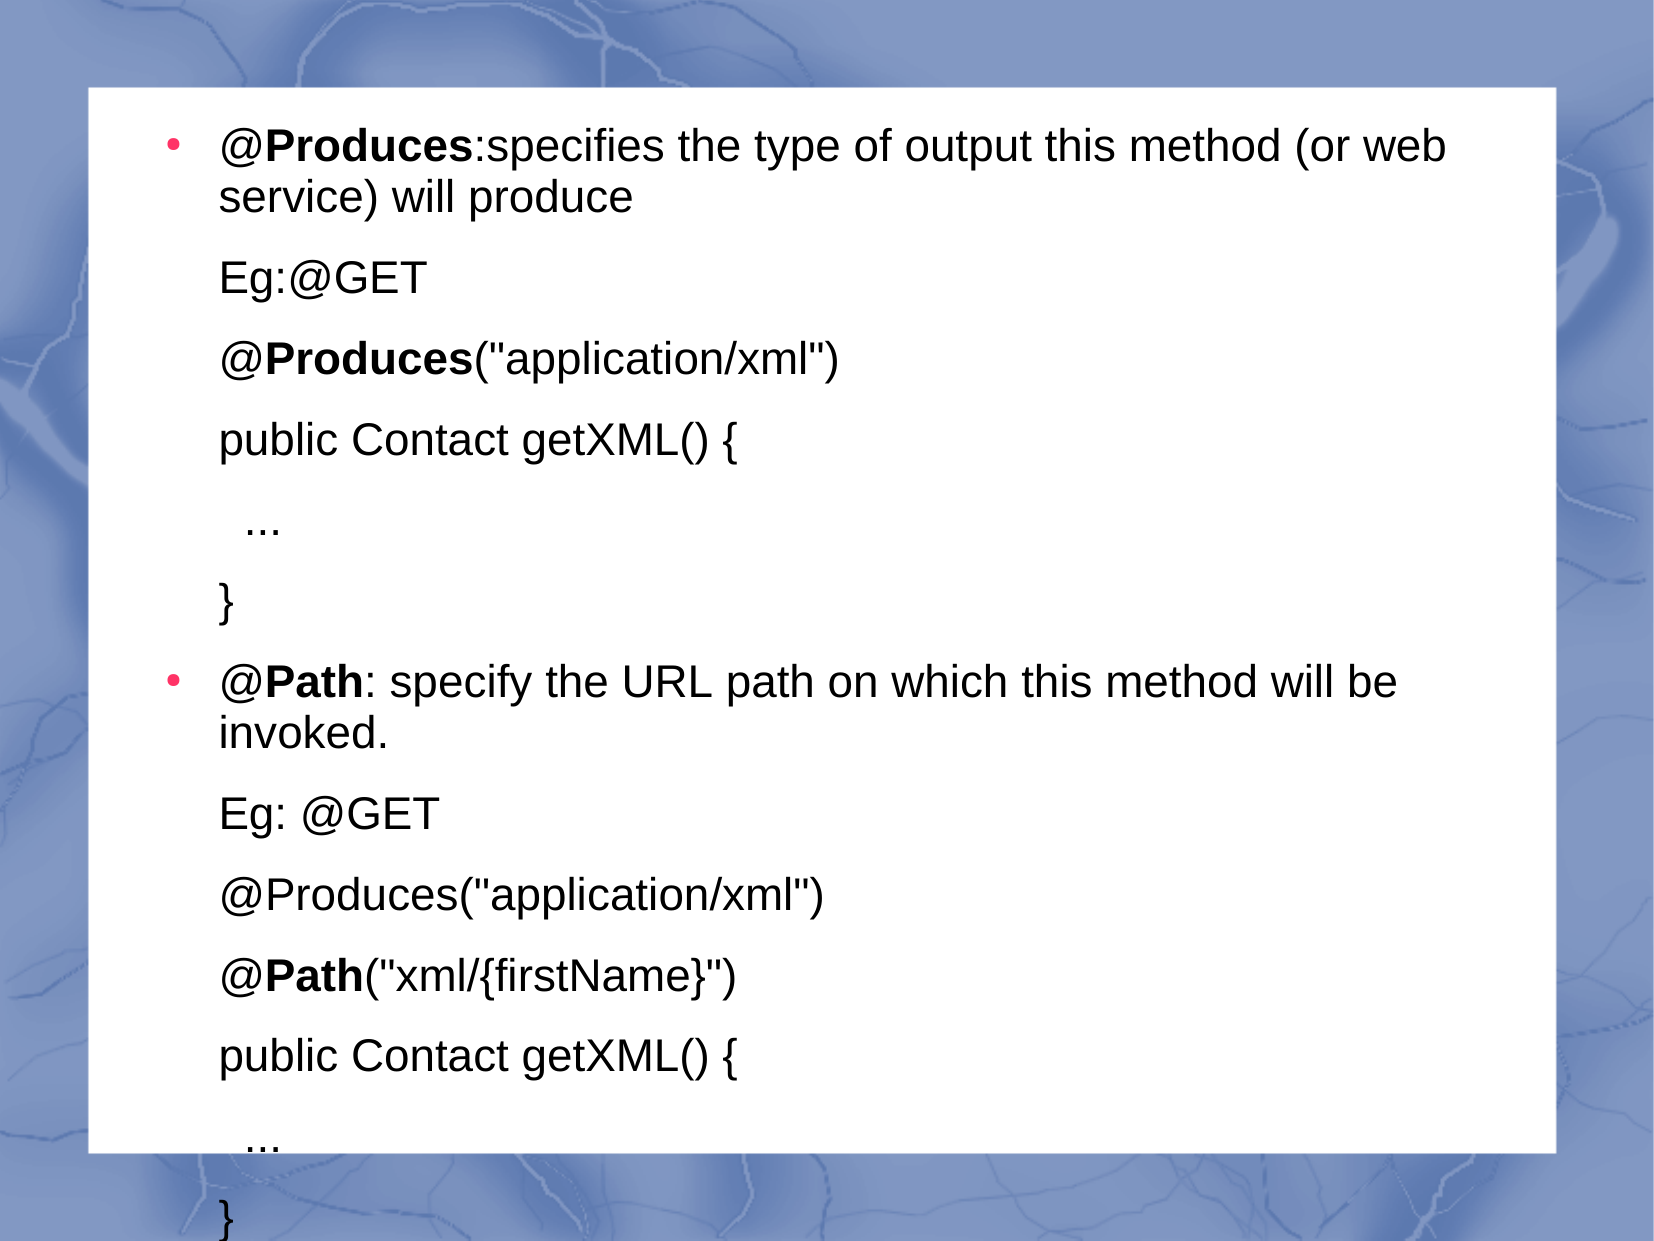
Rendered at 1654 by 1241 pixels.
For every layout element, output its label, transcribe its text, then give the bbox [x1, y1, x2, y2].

picture [0, 0, 1654, 1241]
list @Produces:specifies the type of output this method (or web service) will produce Eg:@GET @Produces("application/xml") public Contact getXML() { ... } @Path: specify the URL path on which this method will be invoked. Eg: @GET @Produces("application/xml") @Path("xml/{firstName}") public Contact getXML() { ... } [147, 120, 1506, 1241]
